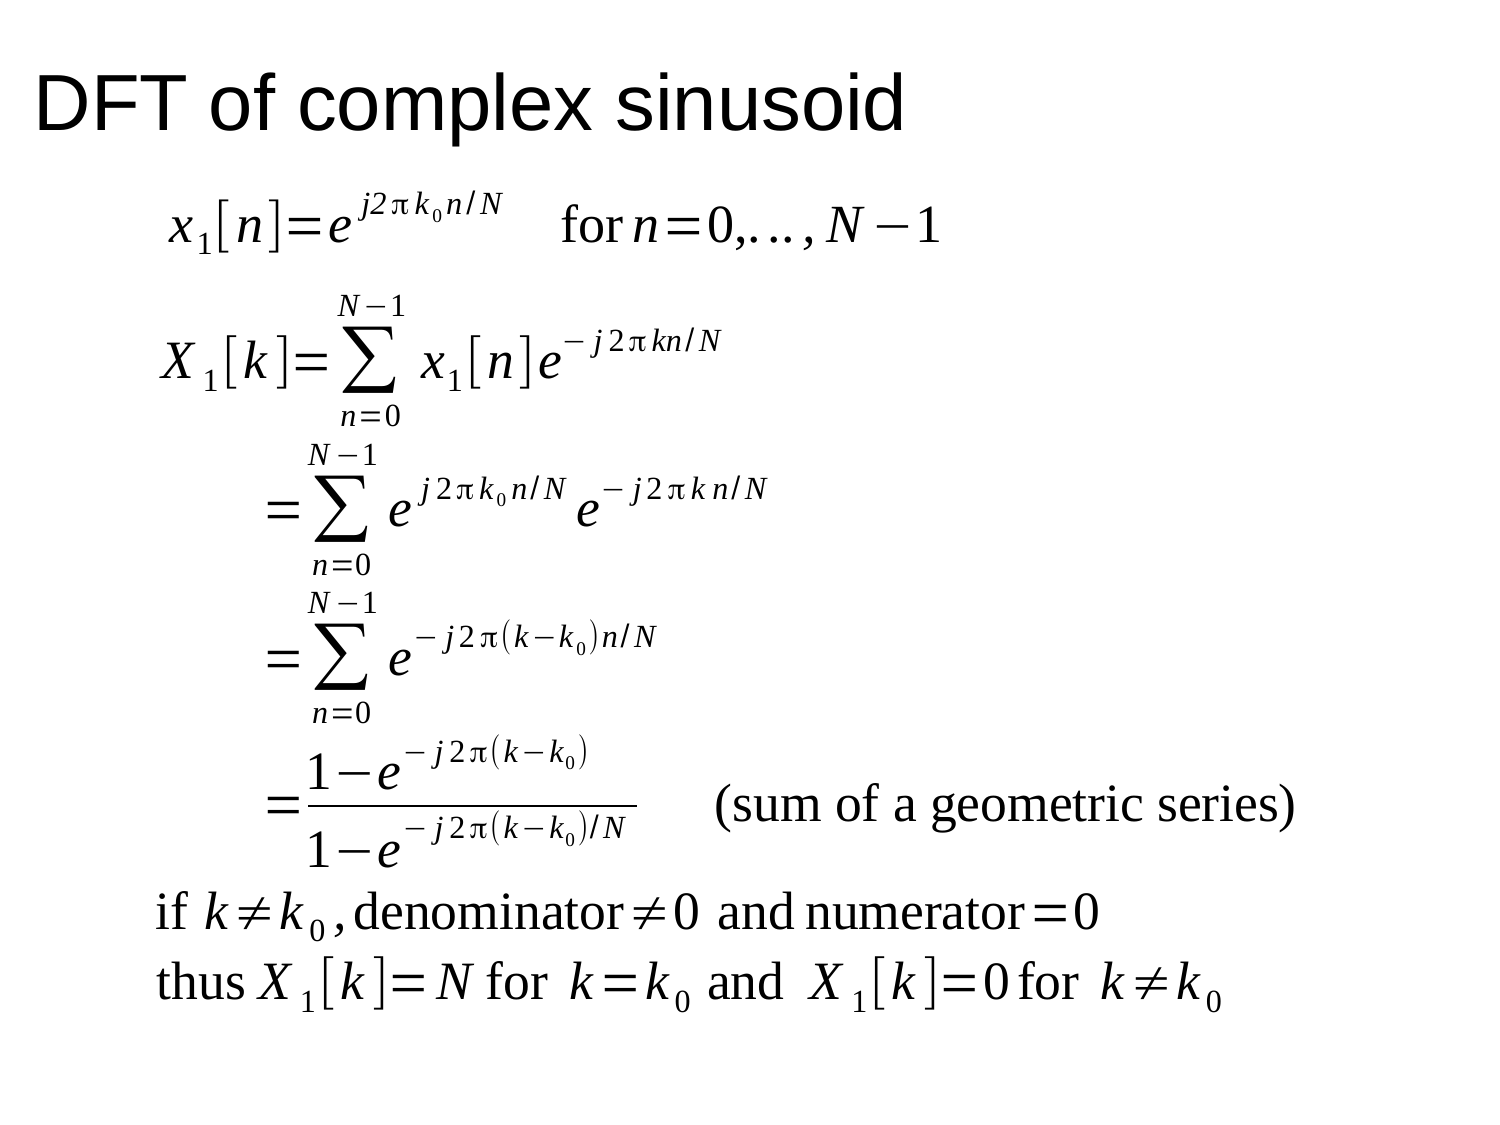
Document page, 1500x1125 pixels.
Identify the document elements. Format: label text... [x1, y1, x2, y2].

title DFT of complex sinusoid [33, 9, 1384, 197]
chart [148, 287, 1304, 1020]
chart [159, 185, 949, 262]
